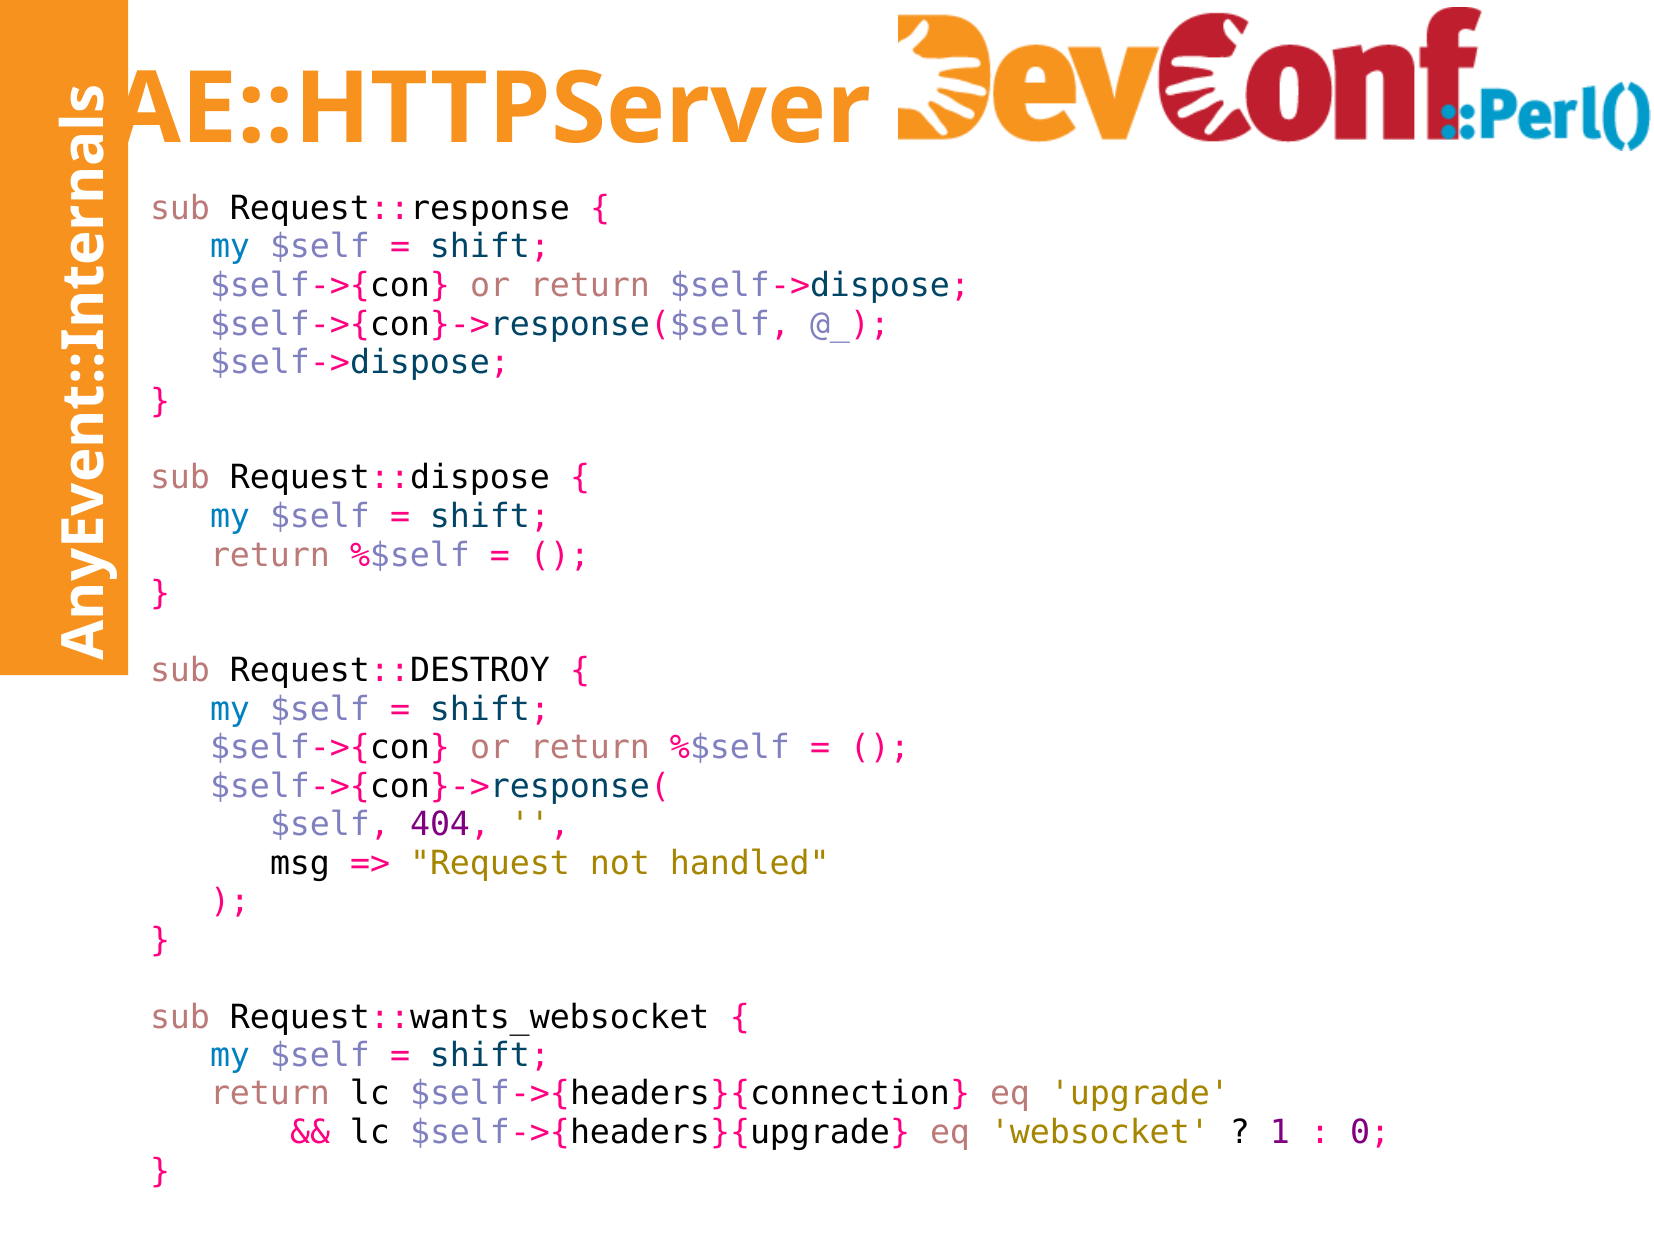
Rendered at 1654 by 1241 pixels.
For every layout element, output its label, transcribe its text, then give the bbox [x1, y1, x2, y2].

text_box AnyEvent::Internals [0, 0, 84, 676]
text_box sub Request::response { my $self = shift; $self->{con} or return $self->dispose; $self->{con}->response($self, @_); $self->dispose; } sub Request::dispose { my $self = shift; return %$self = (); } sub Request::DESTROY { my $self = shift; $self->{con} or return %$self = (); $self->{con}->response( $self, 404, '', msg => "Request not handled" ); } sub Request::wants_websocket { my $self = shift; return lc $self->{headers}{connection} eq 'upgrade' && lc $self->{headers}{upgrade} eq 'websocket' ? 1 : 0; } [150, 188, 1576, 1193]
picture [898, 7, 1651, 151]
title AE::HTTPServer [112, 45, 901, 162]
